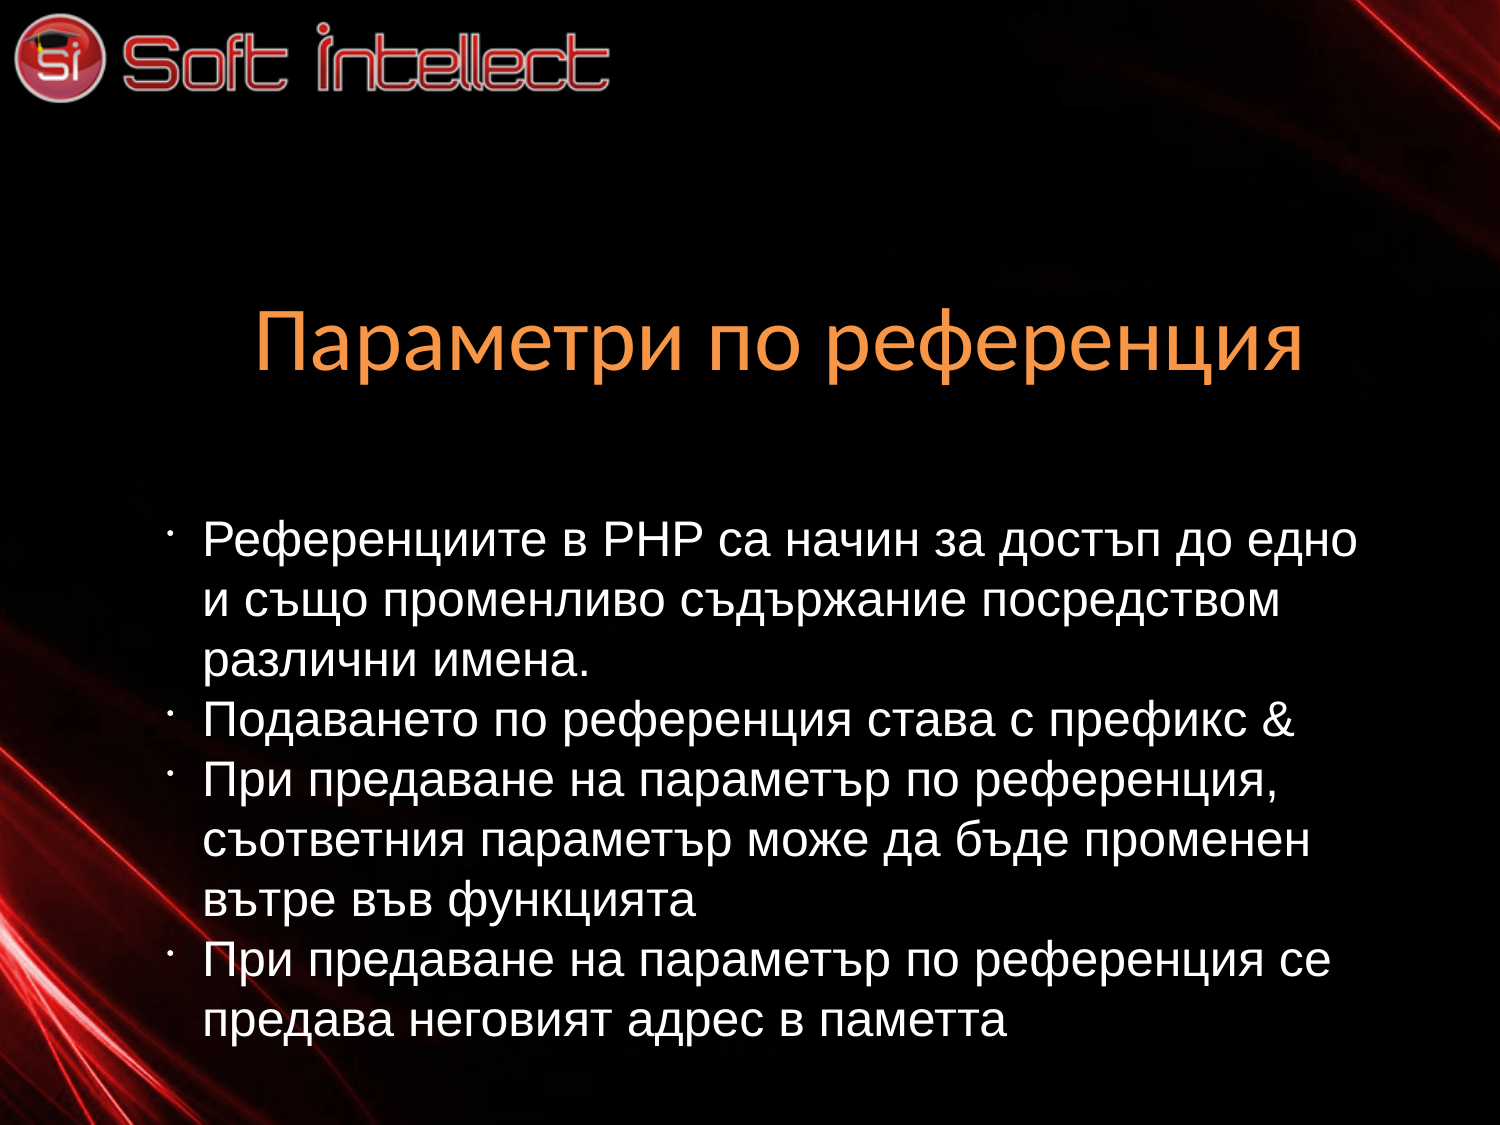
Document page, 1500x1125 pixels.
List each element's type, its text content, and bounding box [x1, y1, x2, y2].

text_box Референциите в PHP са начин за достъп до едно и също променливо съдържание посредством различни имена. Подаването по референция става с префикс & При предаване на параметър по референция, съответния параметър може да бъде променен вътре във функцията При предаване на параметър по референция се предава неговият адрес в паметта [151, 498, 1402, 1125]
text_box Параметри по референция [105, 239, 1455, 427]
picture [0, 0, 1500, 1125]
